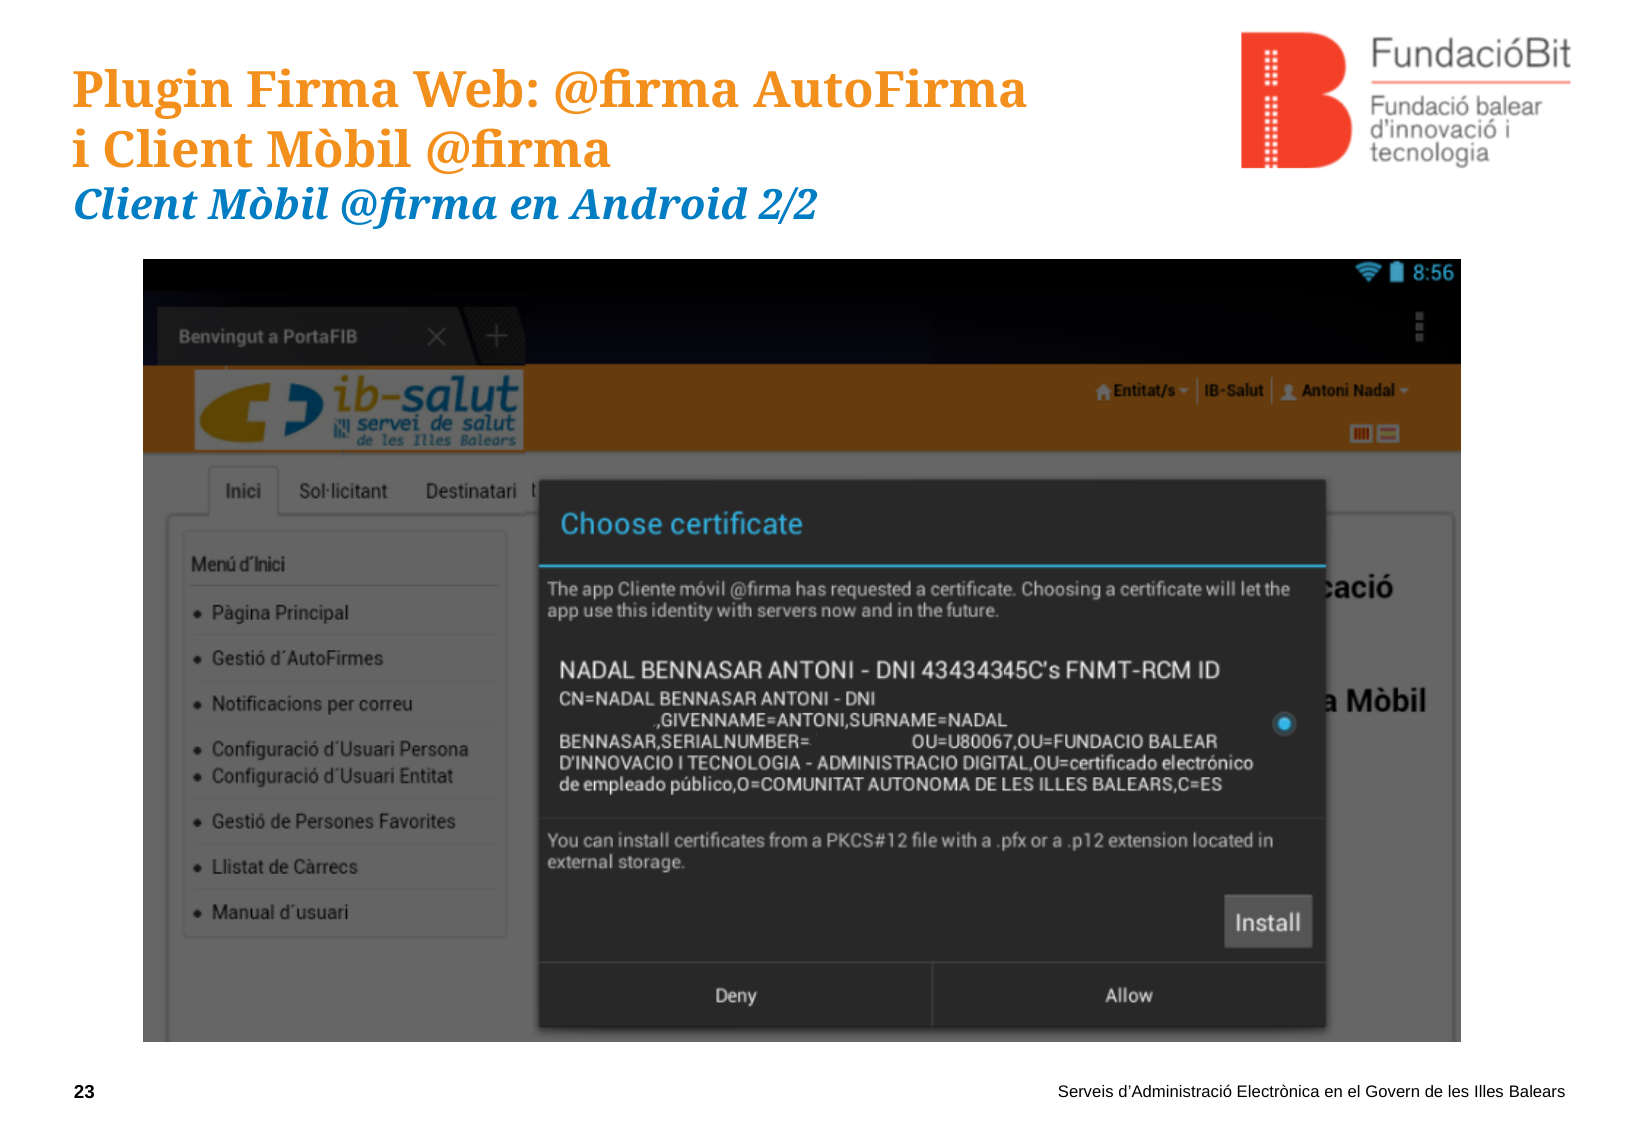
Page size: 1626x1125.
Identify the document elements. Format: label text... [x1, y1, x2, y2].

slide_number <número> [73, 1079, 125, 1104]
text_box Plugin Firma Web: @firma AutoFirma i Client Mòbil @firma Client Mòbil @firma en Android 2/2 [72, 57, 1227, 161]
picture [1227, 24, 1602, 180]
picture [143, 259, 1461, 1042]
